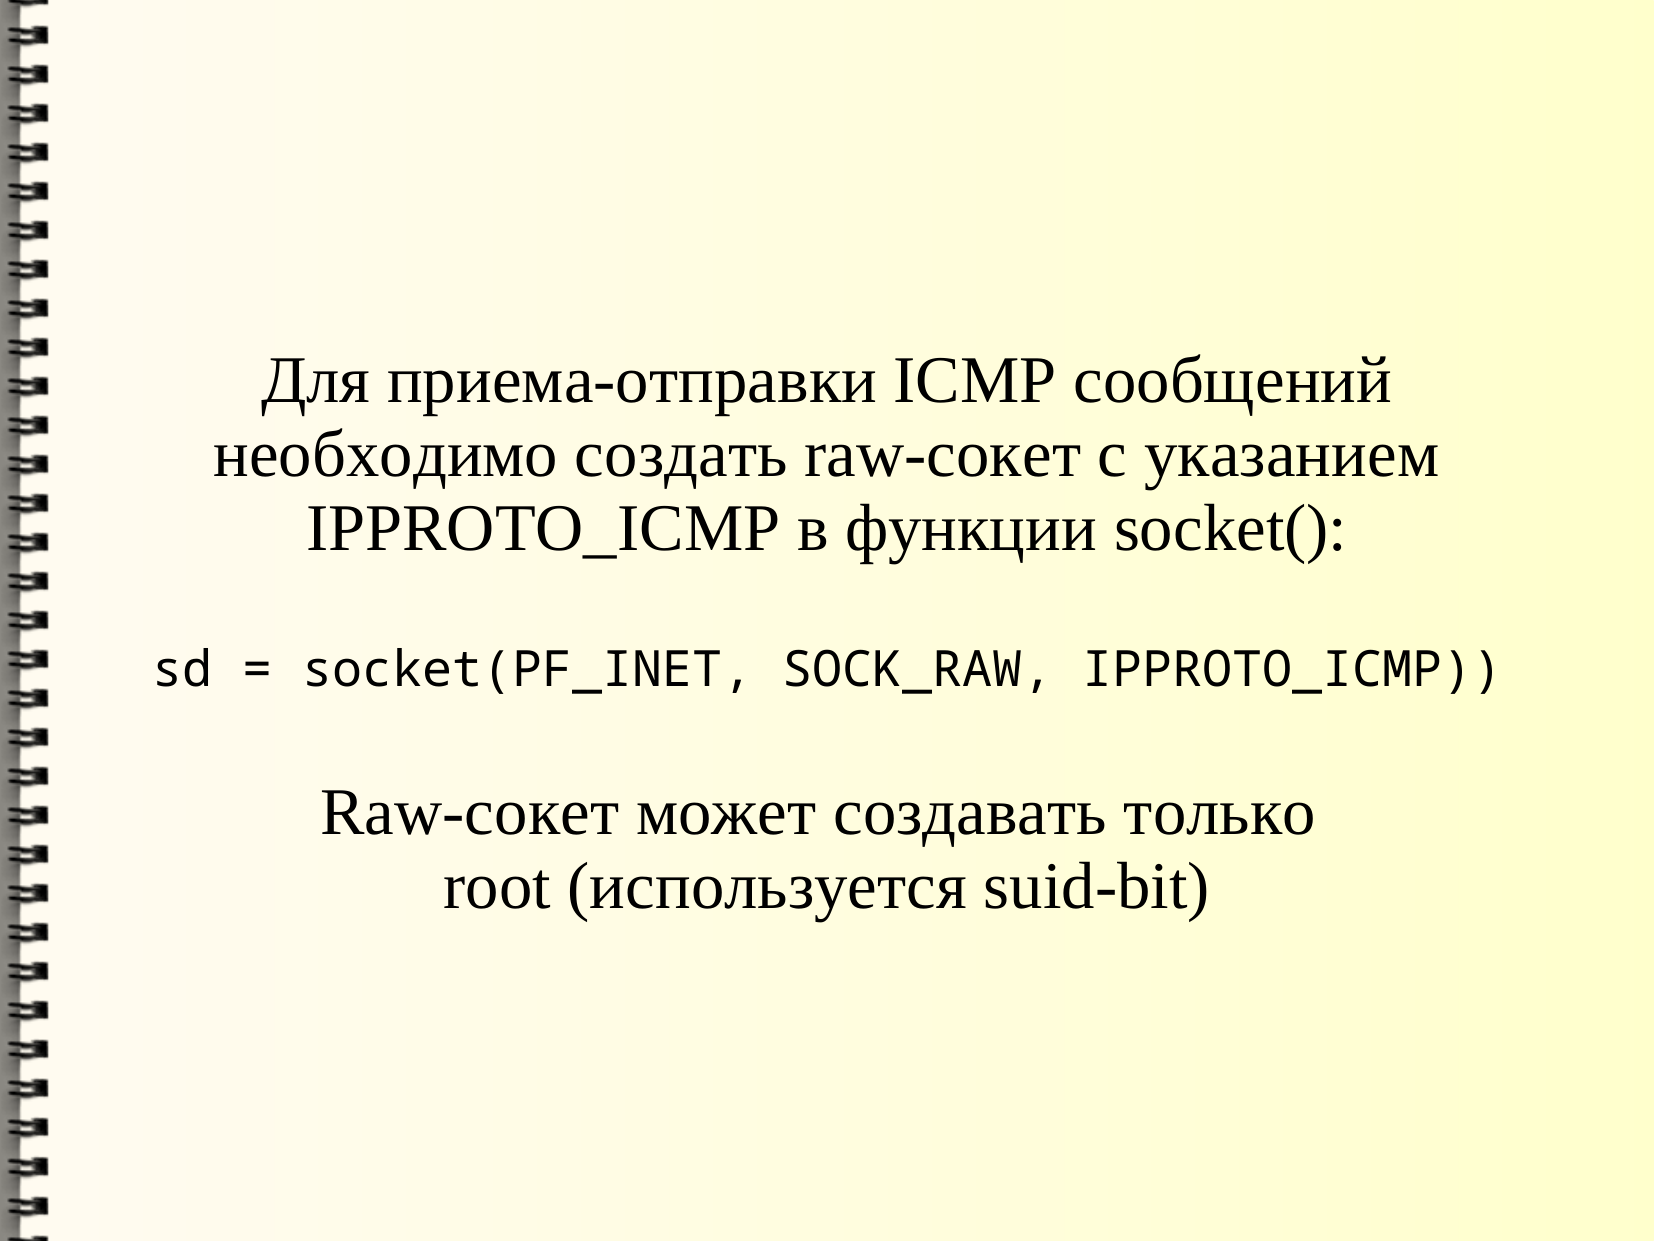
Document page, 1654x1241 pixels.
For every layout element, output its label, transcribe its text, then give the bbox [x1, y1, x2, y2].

picture [0, 0, 1654, 1241]
subtitle Для приема-отправки ICMP сообщений необходимо создать raw-сокет c указанием IPPROTO_ICMP в функции socket(): sd = socket(PF_INET, SOCK_RAW, IPPROTO_ICMP)) Raw-сокет может создавать только root (используется suid-bit) [121, 110, 1534, 1156]
